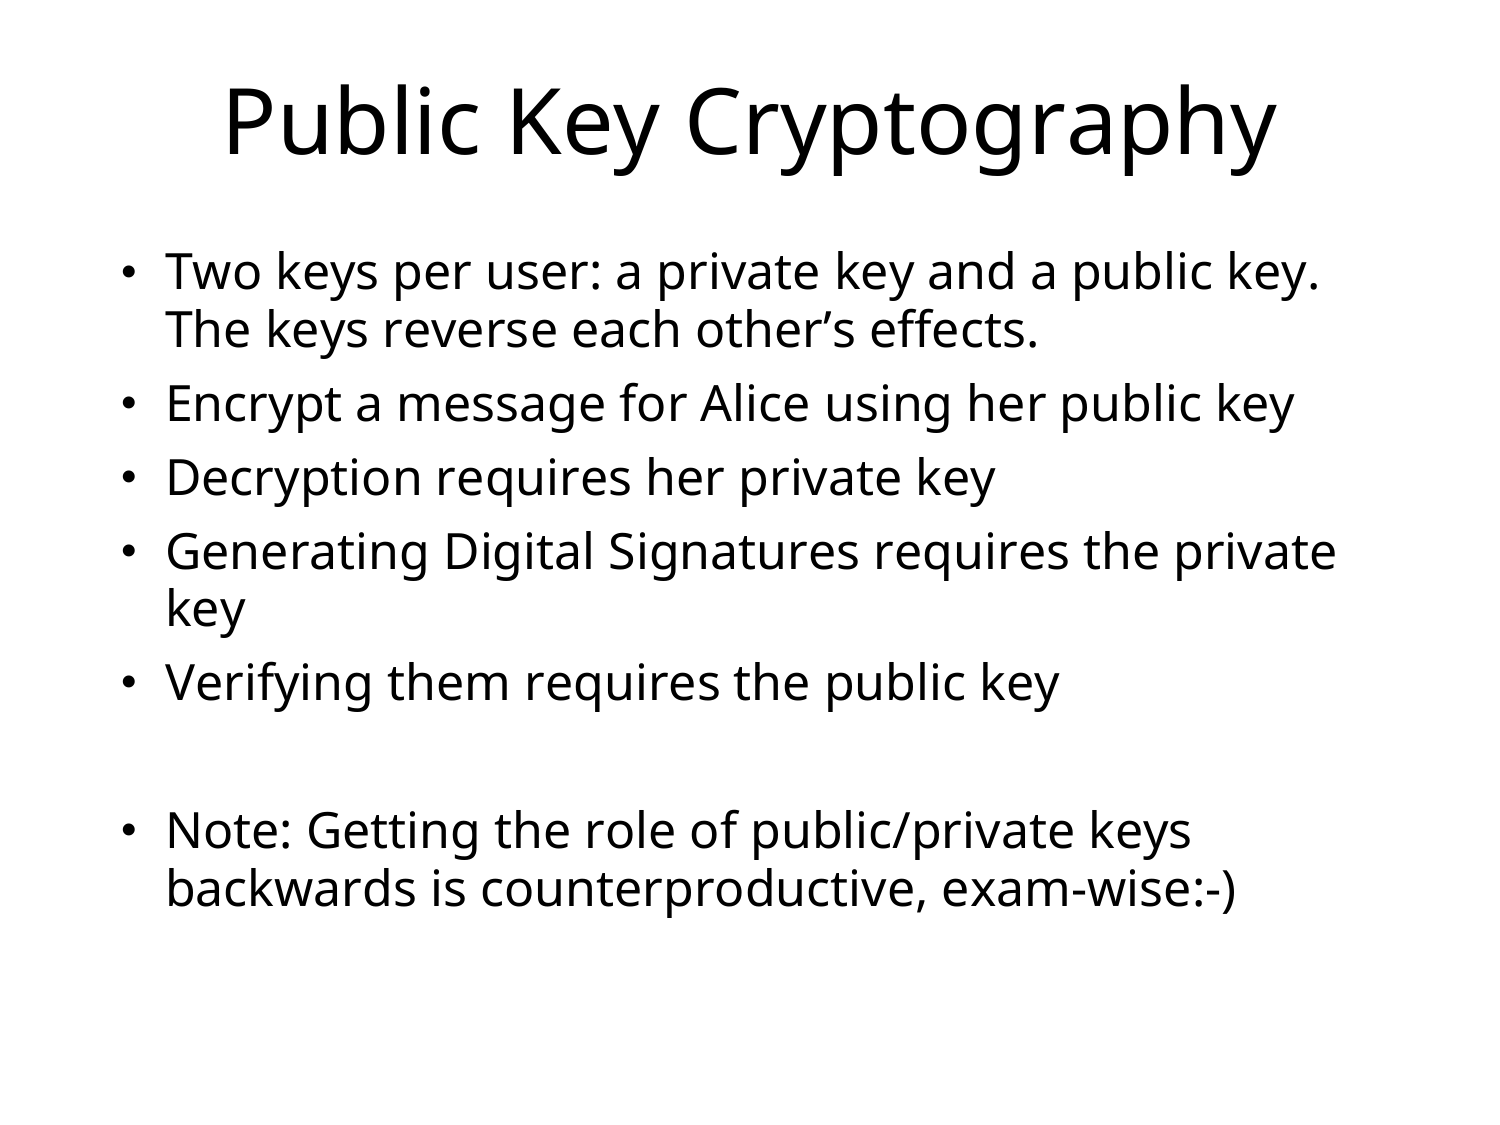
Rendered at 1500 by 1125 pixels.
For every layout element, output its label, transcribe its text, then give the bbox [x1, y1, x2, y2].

title Public Key Cryptography [112, 23, 1388, 211]
list Two keys per user: a private key and a public key. The keys reverse each other’s effects. Encrypt a message for Alice using her public key Decryption requires her private key Generating Digital Signatures requires the private key Verifying them requires the public key Note: Getting the role of public/private keys backwards is counterproductive, exam-wise:-) [104, 236, 1418, 1084]
